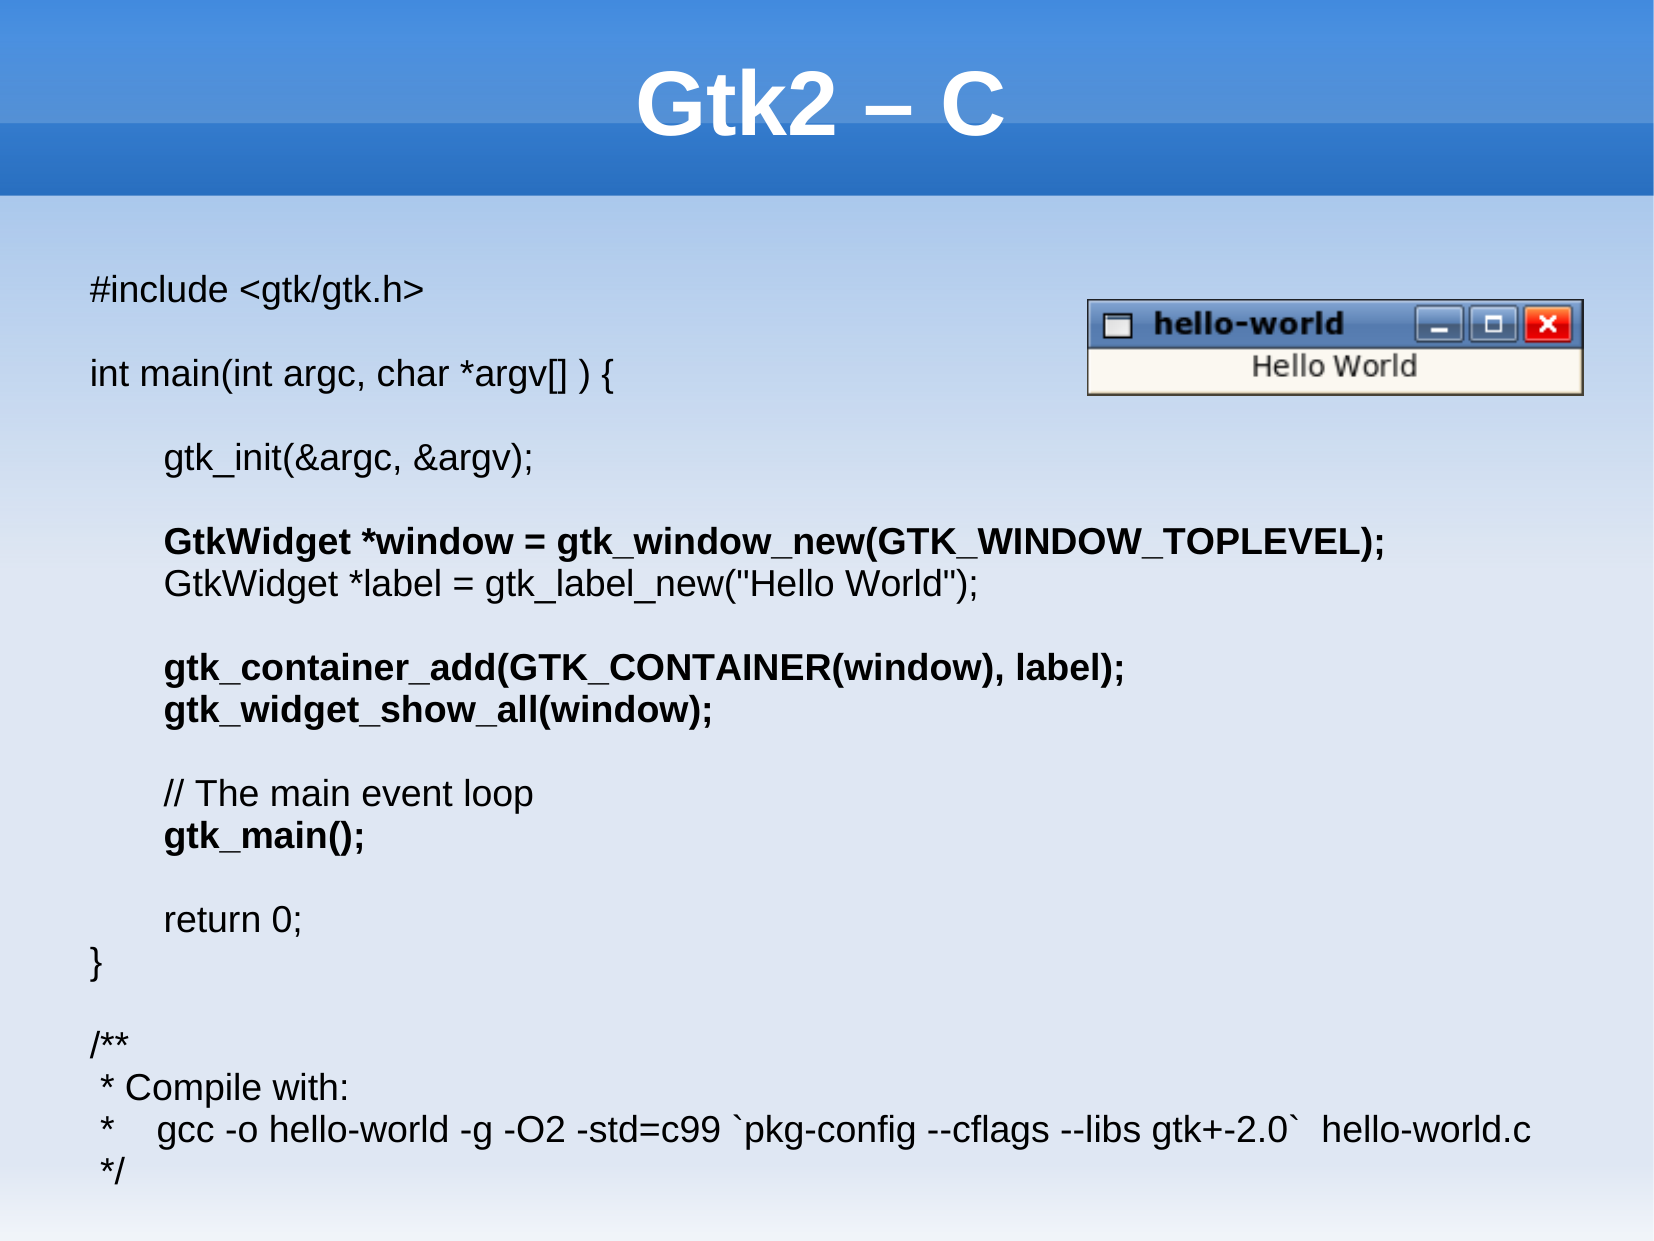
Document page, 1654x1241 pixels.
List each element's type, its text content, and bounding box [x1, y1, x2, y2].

text_box #include <gtk/gtk.h> int main(int argc, char *argv[] ) { gtk_init(&argc, &argv); GtkWidget *window = gtk_window_new(GTK_WINDOW_TOPLEVEL); GtkWidget *label = gtk_label_new("Hello World"); gtk_container_add(GTK_CONTAINER(window), label); gtk_widget_show_all(window); // The main event loop gtk_main(); return 0; } /** * Compile with: * gcc -o hello-world -g -O2 -std=c99 `pkg-config --cflags --libs gtk+-2.0` hello-world.c */ [75, 261, 1576, 1241]
title Gtk2 – C [76, 0, 1565, 208]
picture [0, 0, 1654, 1241]
